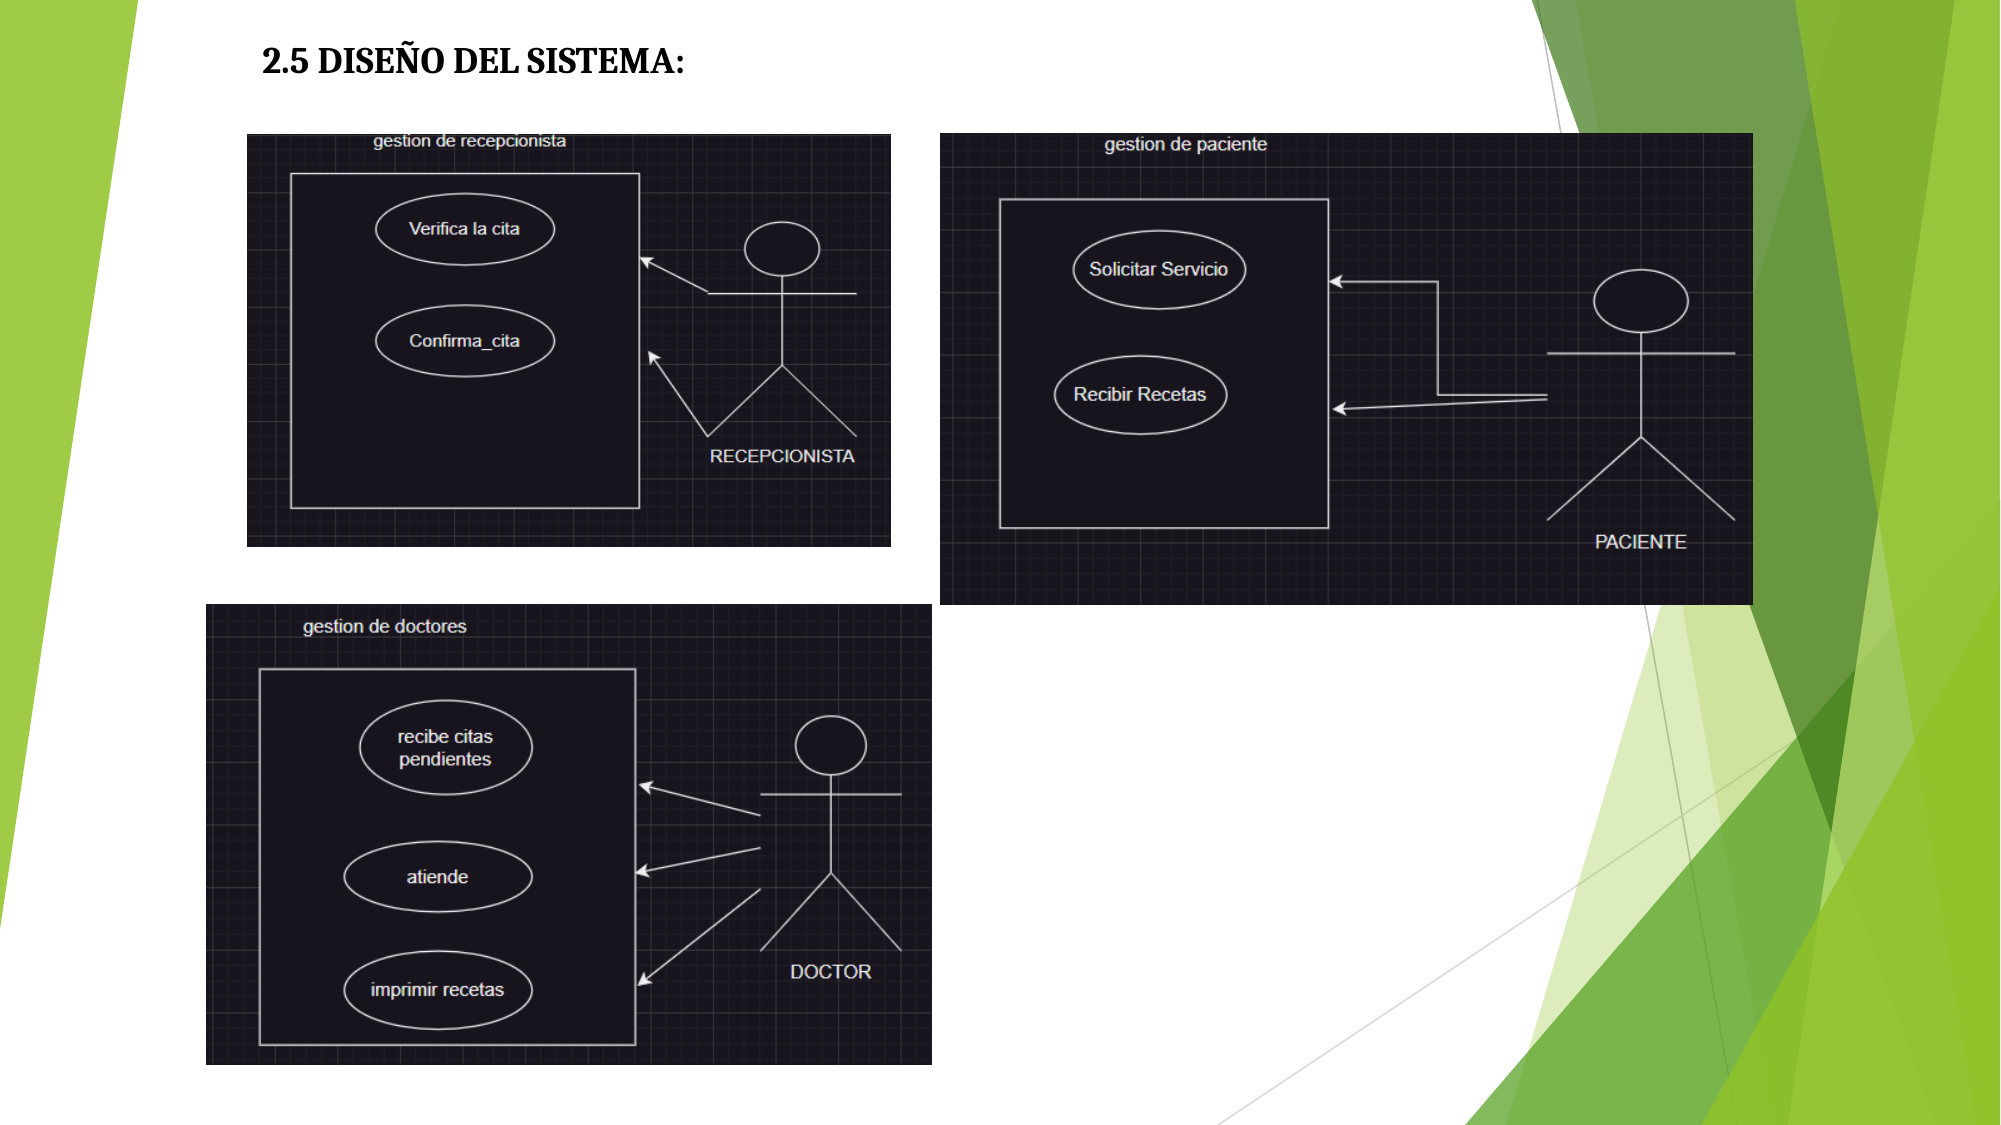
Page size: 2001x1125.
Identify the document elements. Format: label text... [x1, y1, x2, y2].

picture [940, 133, 1753, 605]
picture [247, 134, 891, 547]
picture [206, 604, 932, 1065]
subtitle 2.5 DISEÑO DEL SISTEMA: [247, 29, 1522, 1009]
